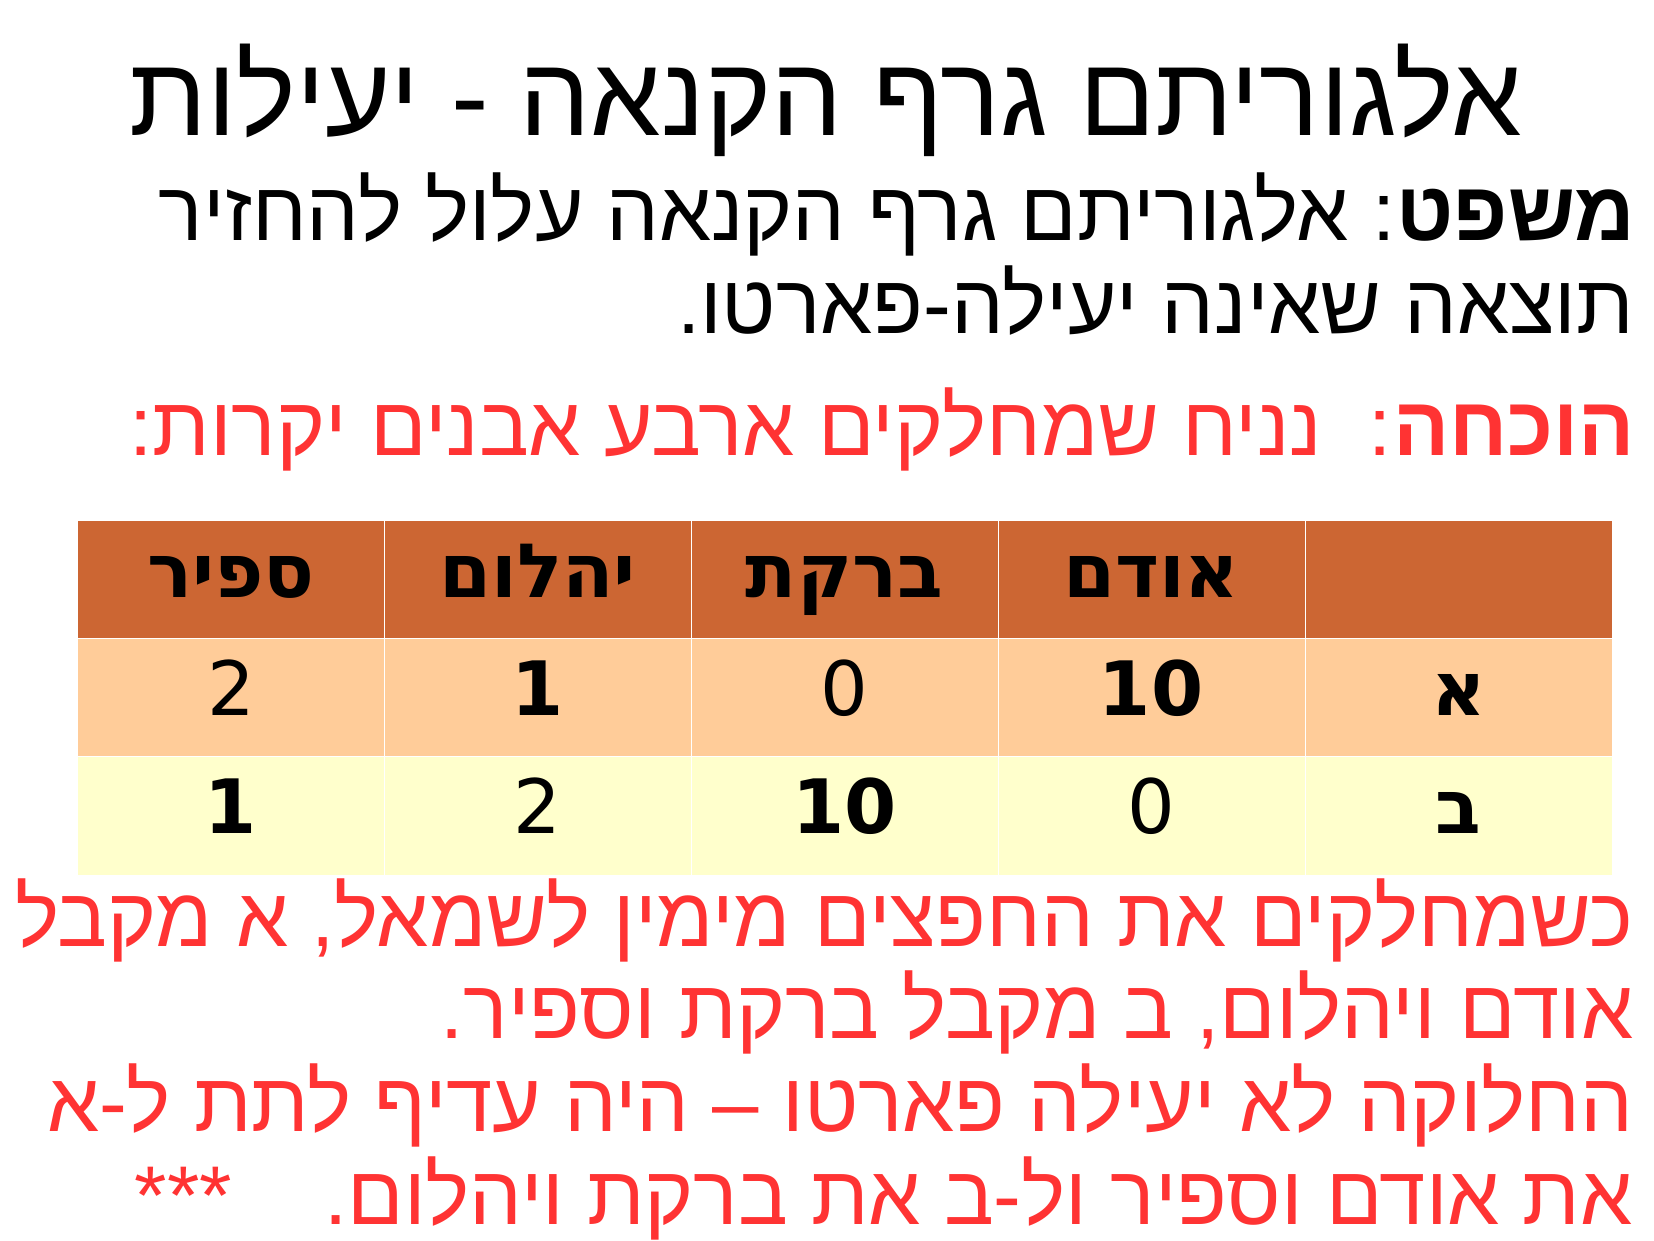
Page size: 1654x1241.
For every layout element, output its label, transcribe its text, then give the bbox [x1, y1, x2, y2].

table_cell 2 [385, 757, 691, 875]
list משפט: אלגוריתם גרף הקנאה עלול להחזיר תוצאה שאינה יעילה-פארטו. הוכחה: נניח שמחלקים ארבע אבנים יקרות: כשמחלקים את החפצים מימין לשמאל, א מקבל אודם ויהלום, ב מקבל ברקת וספיר. החלוקה לא יעילה פארטו – היה עדיף לתת ל-א את אודם וספיר ול-ב את ברקת ויהלום. *** [0, 166, 1636, 1241]
table_cell 0 [999, 757, 1305, 875]
table_cell 1 [78, 757, 384, 875]
table_cell 2 [78, 639, 384, 756]
table_header ספיר [78, 521, 384, 638]
table_cell ב [1306, 757, 1612, 875]
table_header יהלום [385, 521, 691, 638]
table_header [1306, 521, 1612, 638]
title אלגוריתם גרף הקנאה - יעילות [0, 28, 1654, 166]
table_cell 0 [692, 639, 998, 756]
table_cell א [1306, 639, 1612, 756]
table_cell 10 [692, 757, 998, 875]
table_header ברקת [692, 521, 998, 638]
table_cell 1 [385, 639, 691, 756]
table_header אודם [999, 521, 1305, 638]
table_cell 10 [999, 639, 1305, 756]
